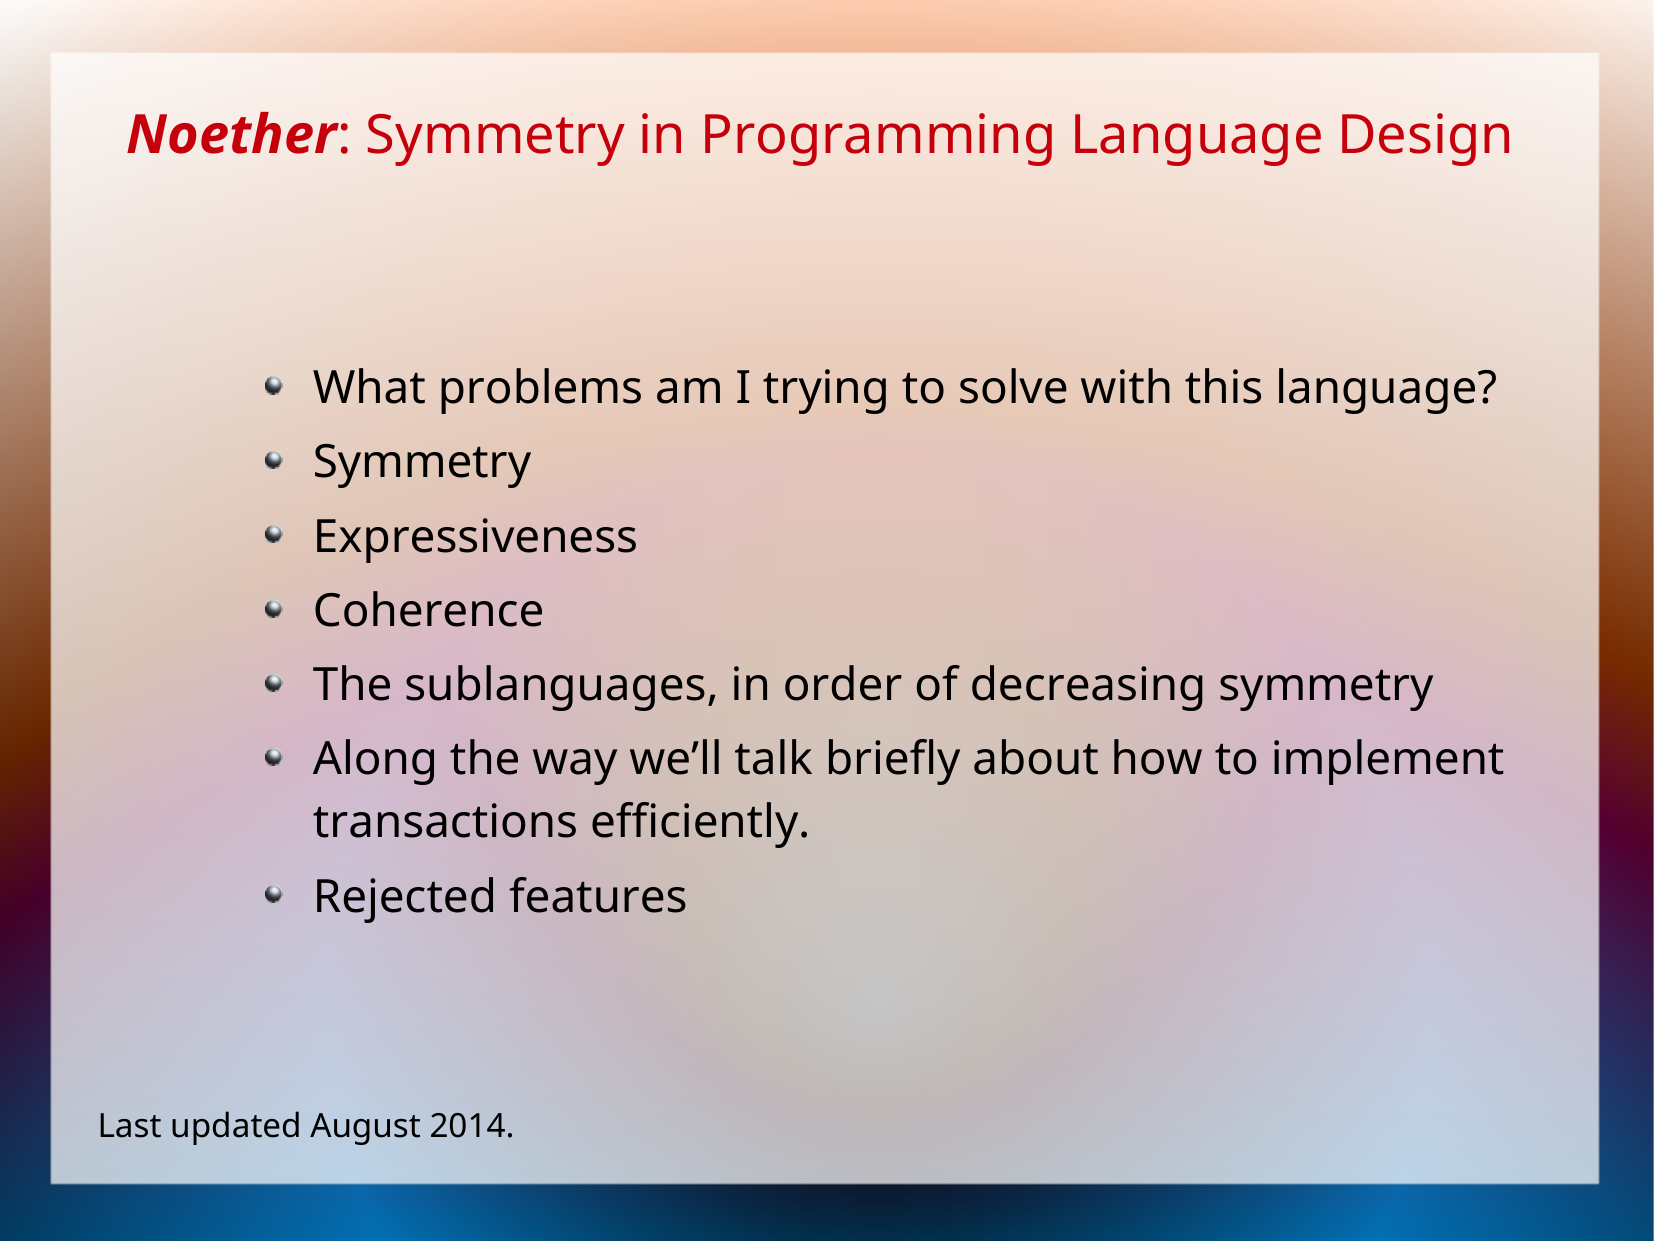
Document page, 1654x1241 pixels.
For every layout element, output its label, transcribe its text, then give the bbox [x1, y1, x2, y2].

list What problems am I trying to solve with this language? Symmetry Expressiveness Coherence The sublanguages, in order of decreasing symmetry Along the way we’ll talk briefly about how to implement transactions efficiently. Rejected features [147, 354, 1536, 1080]
text_box Last updated August 2014. [82, 1094, 857, 1152]
picture [0, 0, 1654, 1241]
title Noether: Symmetry in Programming Language Design [76, 59, 1565, 207]
